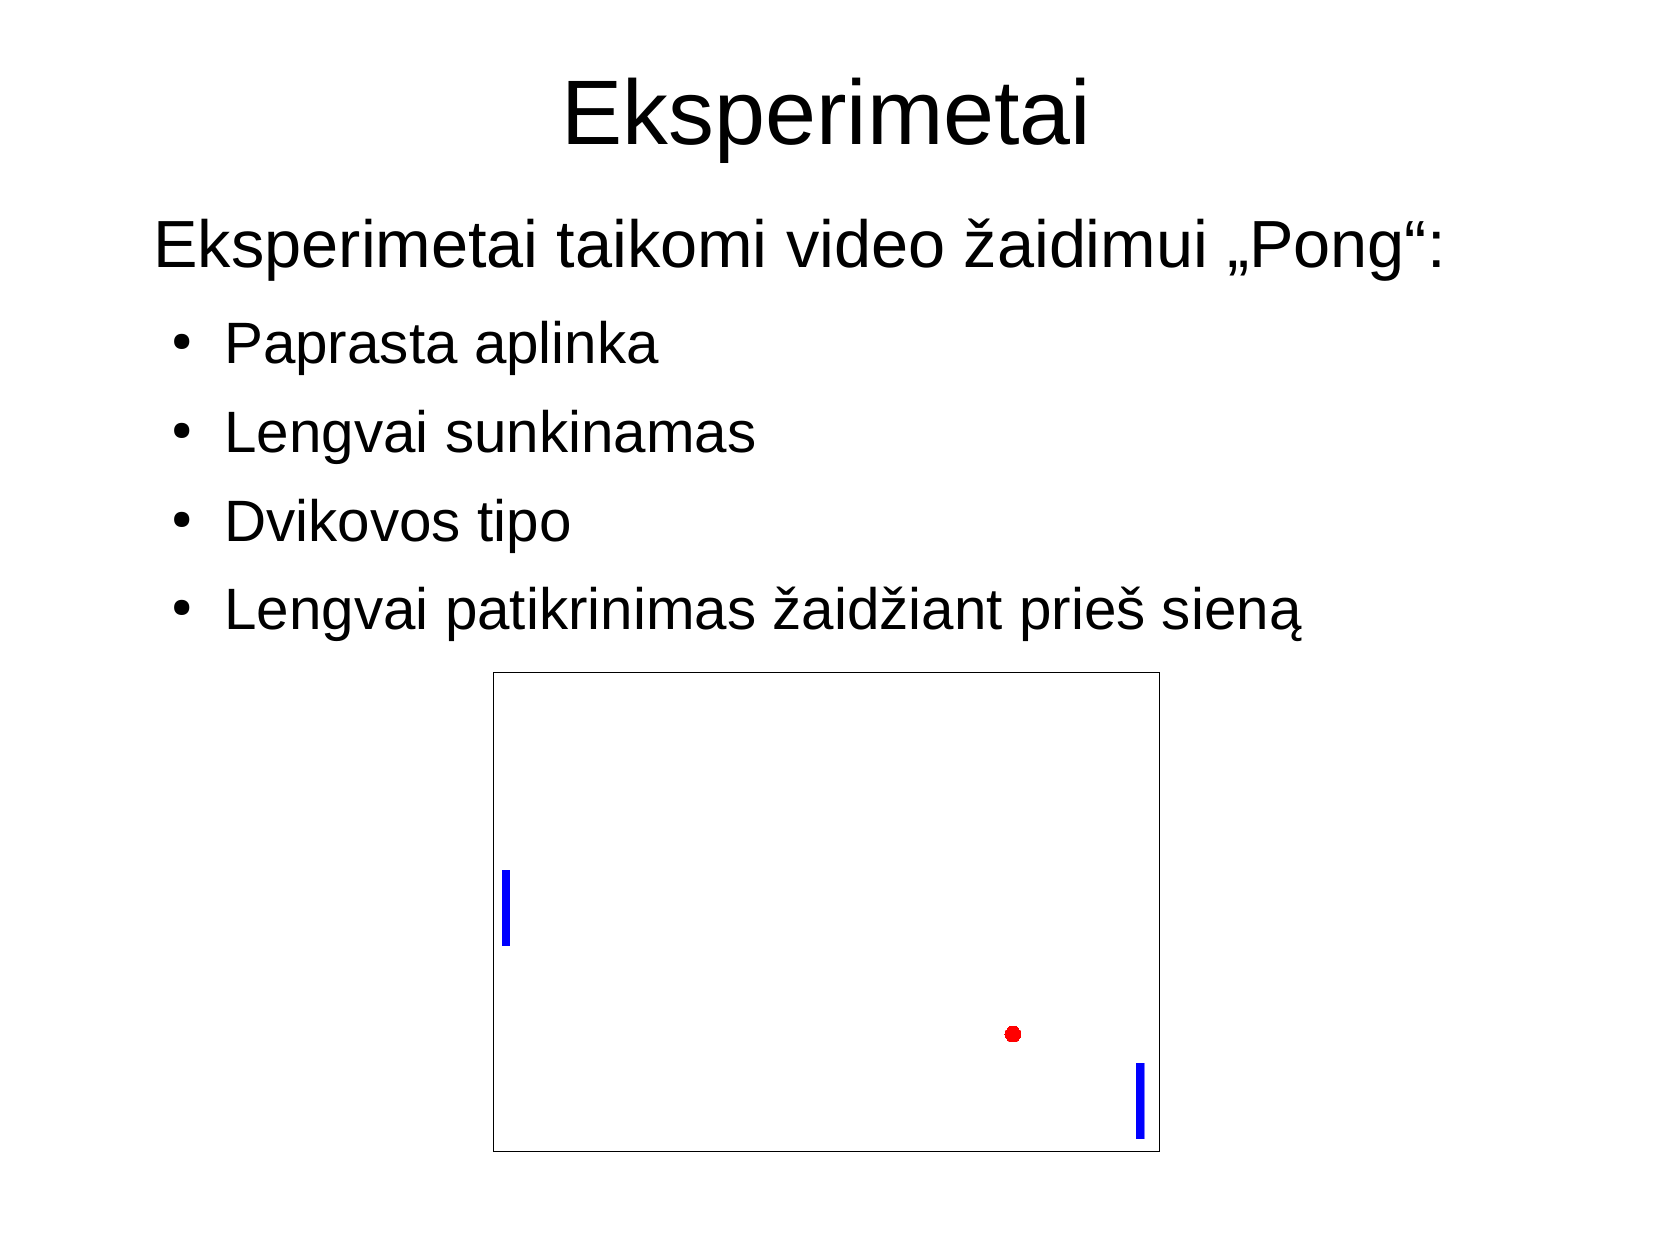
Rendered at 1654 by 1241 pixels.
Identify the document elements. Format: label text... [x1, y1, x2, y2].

list Eksperimetai taikomi video žaidimui „Pong“: Paprasta aplinka Lengvai sunkinamas Dvikovos tipo Lengvai patikrinimas žaidžiant prieš sieną [82, 206, 1595, 926]
picture [493, 672, 1160, 1152]
title Eksperimetai [82, 49, 1571, 178]
